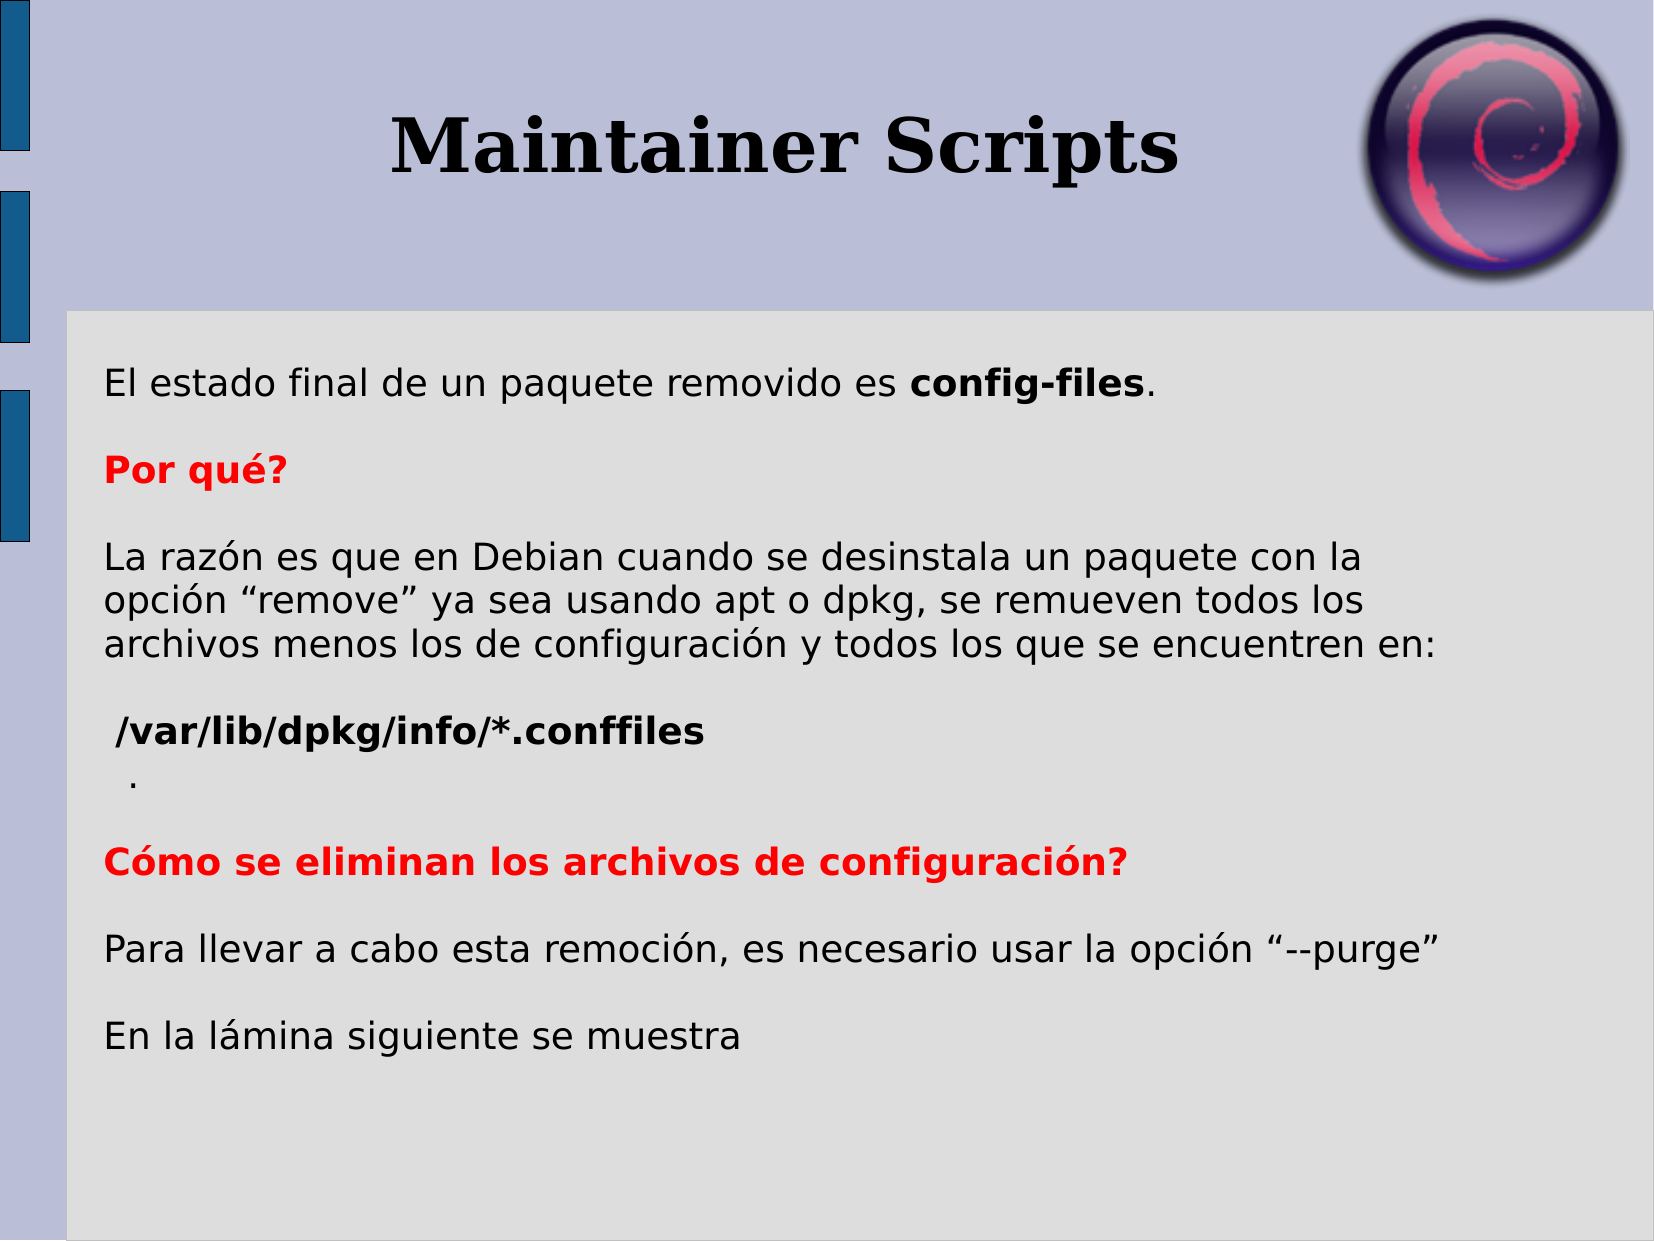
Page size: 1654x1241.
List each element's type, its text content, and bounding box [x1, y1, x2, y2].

text_box El estado final de un paquete removido es config-files. Por qué? La razón es que en Debian cuando se desinstala un paquete con la opción “remove” ya sea usando apt o dpkg, se remueven todos los archivos menos los de configuración y todos los que se encuentren en: /var/lib/dpkg/info/*.conffiles . Cómo se eliminan los archivos de configuración? Para llevar a cabo esta remoción, es necesario usar la opción “--purge” En la lámina siguiente se muestra [88, 354, 1503, 1066]
text_box Maintainer Scripts [17, 94, 1554, 325]
picture [1334, 5, 1630, 302]
